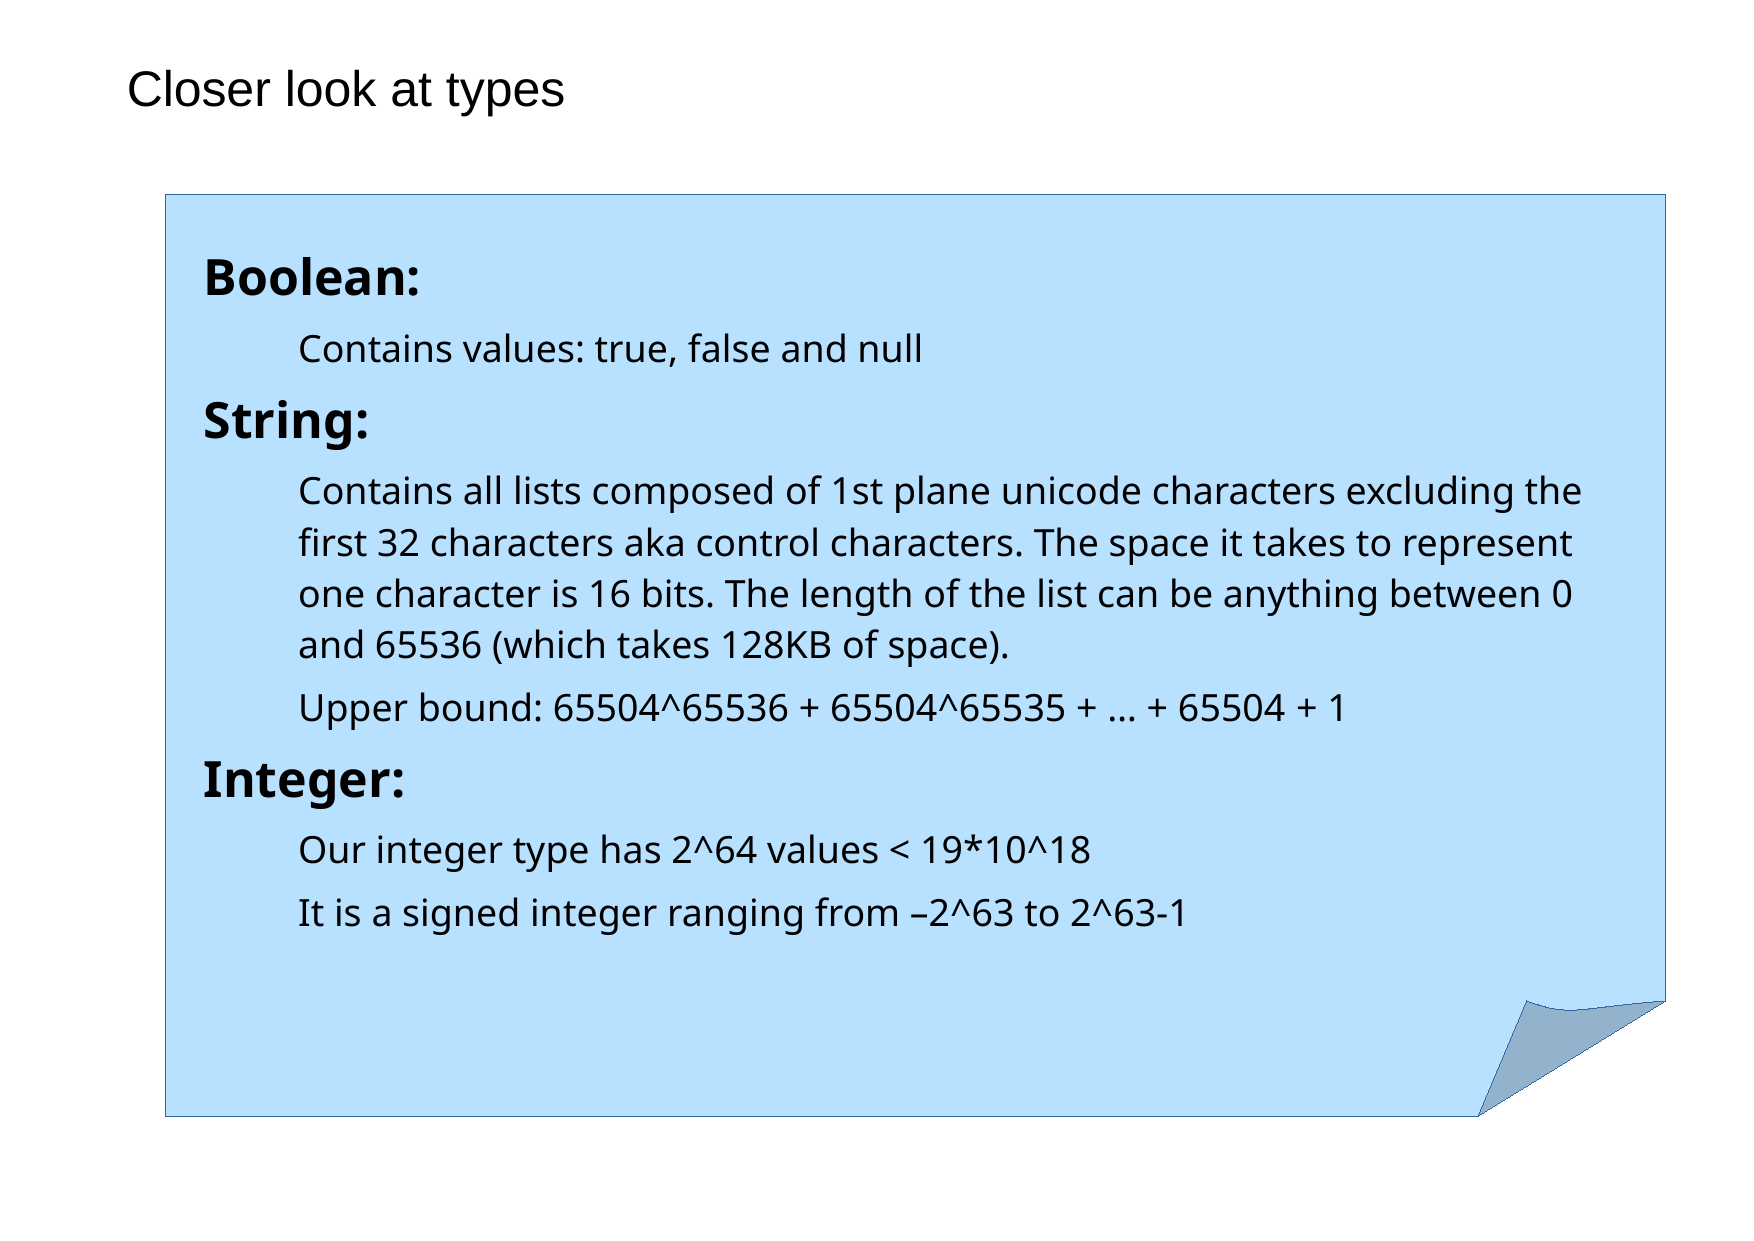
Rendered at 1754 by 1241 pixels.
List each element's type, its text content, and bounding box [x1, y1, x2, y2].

text_box Boolean: Contains values: true, false and null String: Contains all lists composed of 1st plane unicode characters excluding the first 32 characters aka control characters. The space it takes to represent one character is 16 bits. The length of the list can be anything between 0 and 65536 (which takes 128KB of space). Upper bound: 65504^65536 + 65504^65535 + … + 65504 + 1 Integer: Our integer type has 2^64 values < 19*10^18 It is a signed integer ranging from –2^63 to 2^63-1 [165, 194, 1666, 1117]
text_box Closer look at types [112, 47, 603, 130]
